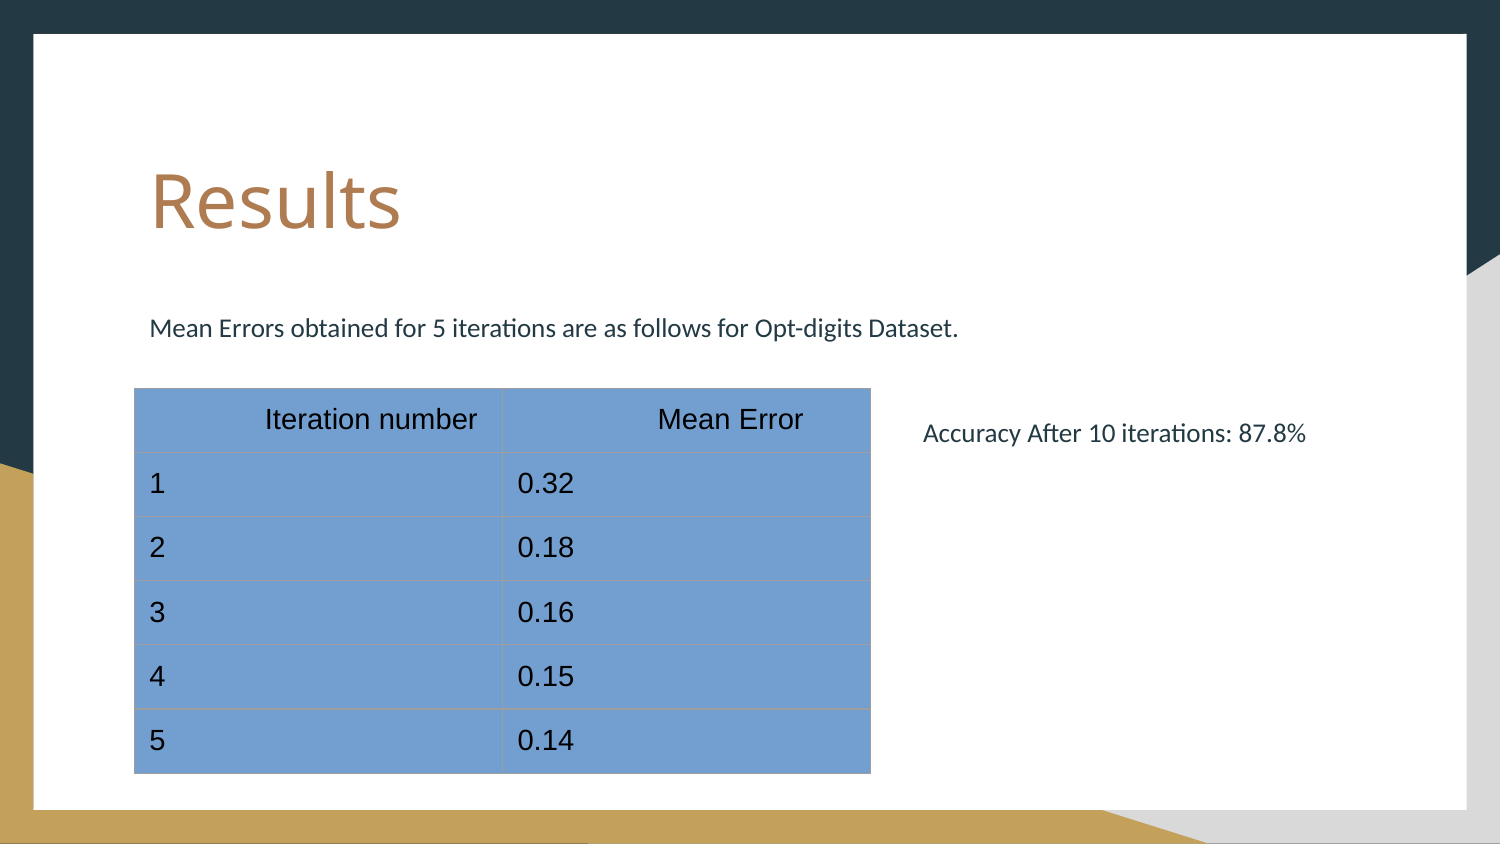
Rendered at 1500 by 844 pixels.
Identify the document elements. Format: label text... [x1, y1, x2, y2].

table_cell 2 [135, 517, 502, 580]
table_cell 0.16 [503, 581, 870, 644]
table_cell 4 [135, 645, 502, 708]
table_cell 0.14 [503, 710, 870, 773]
table_cell 5 [135, 710, 502, 773]
table_cell 3 [135, 581, 502, 644]
text_box Accuracy After 10 iterations: 87.8% [908, 395, 1336, 723]
table_header Mean Error [503, 389, 870, 452]
table_cell 0.18 [503, 517, 870, 580]
table_cell 1 [135, 453, 502, 516]
table_cell 0.15 [503, 645, 870, 708]
title Results [134, 138, 1366, 295]
table_cell 0.32 [503, 453, 870, 516]
list Mean Errors obtained for 5 iterations are as follows for Opt-digits Dataset. [134, 295, 1366, 790]
table_header Iteration number [135, 389, 502, 452]
